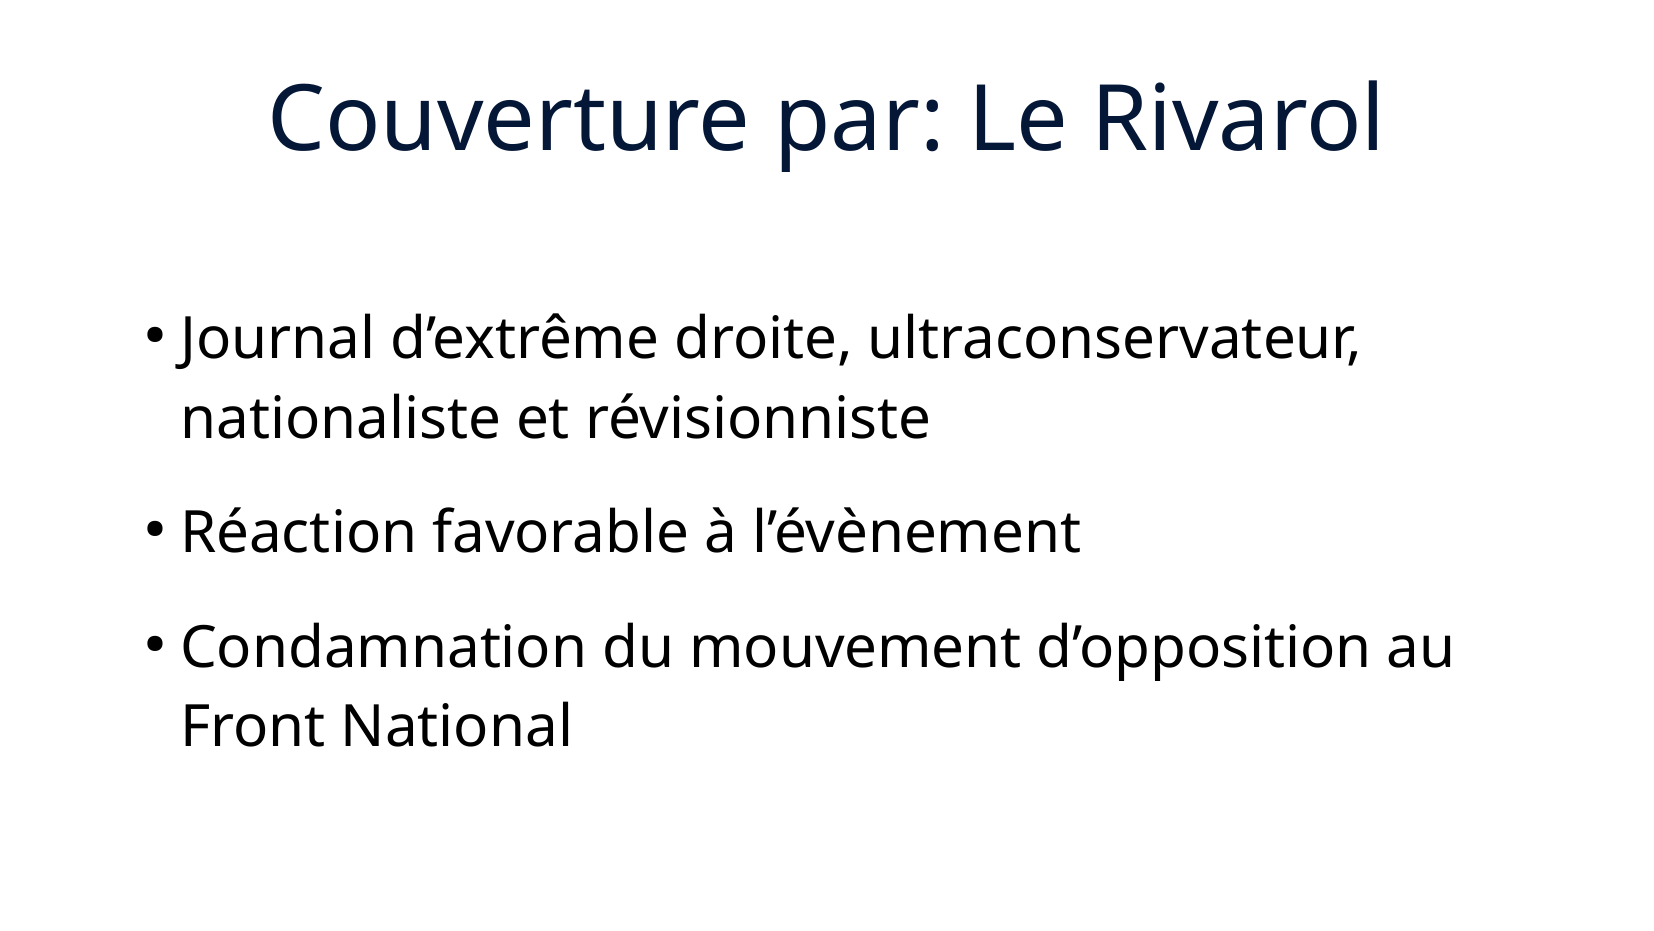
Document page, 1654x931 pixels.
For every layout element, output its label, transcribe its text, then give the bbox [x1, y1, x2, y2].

text_box Journal d’extrême droite, ultraconservateur, nationaliste et révisionniste Réaction favorable à l’évènement Condamnation du mouvement d’opposition au Front National [129, 289, 1518, 733]
title Couverture par: Le Rivarol [82, 37, 1571, 193]
